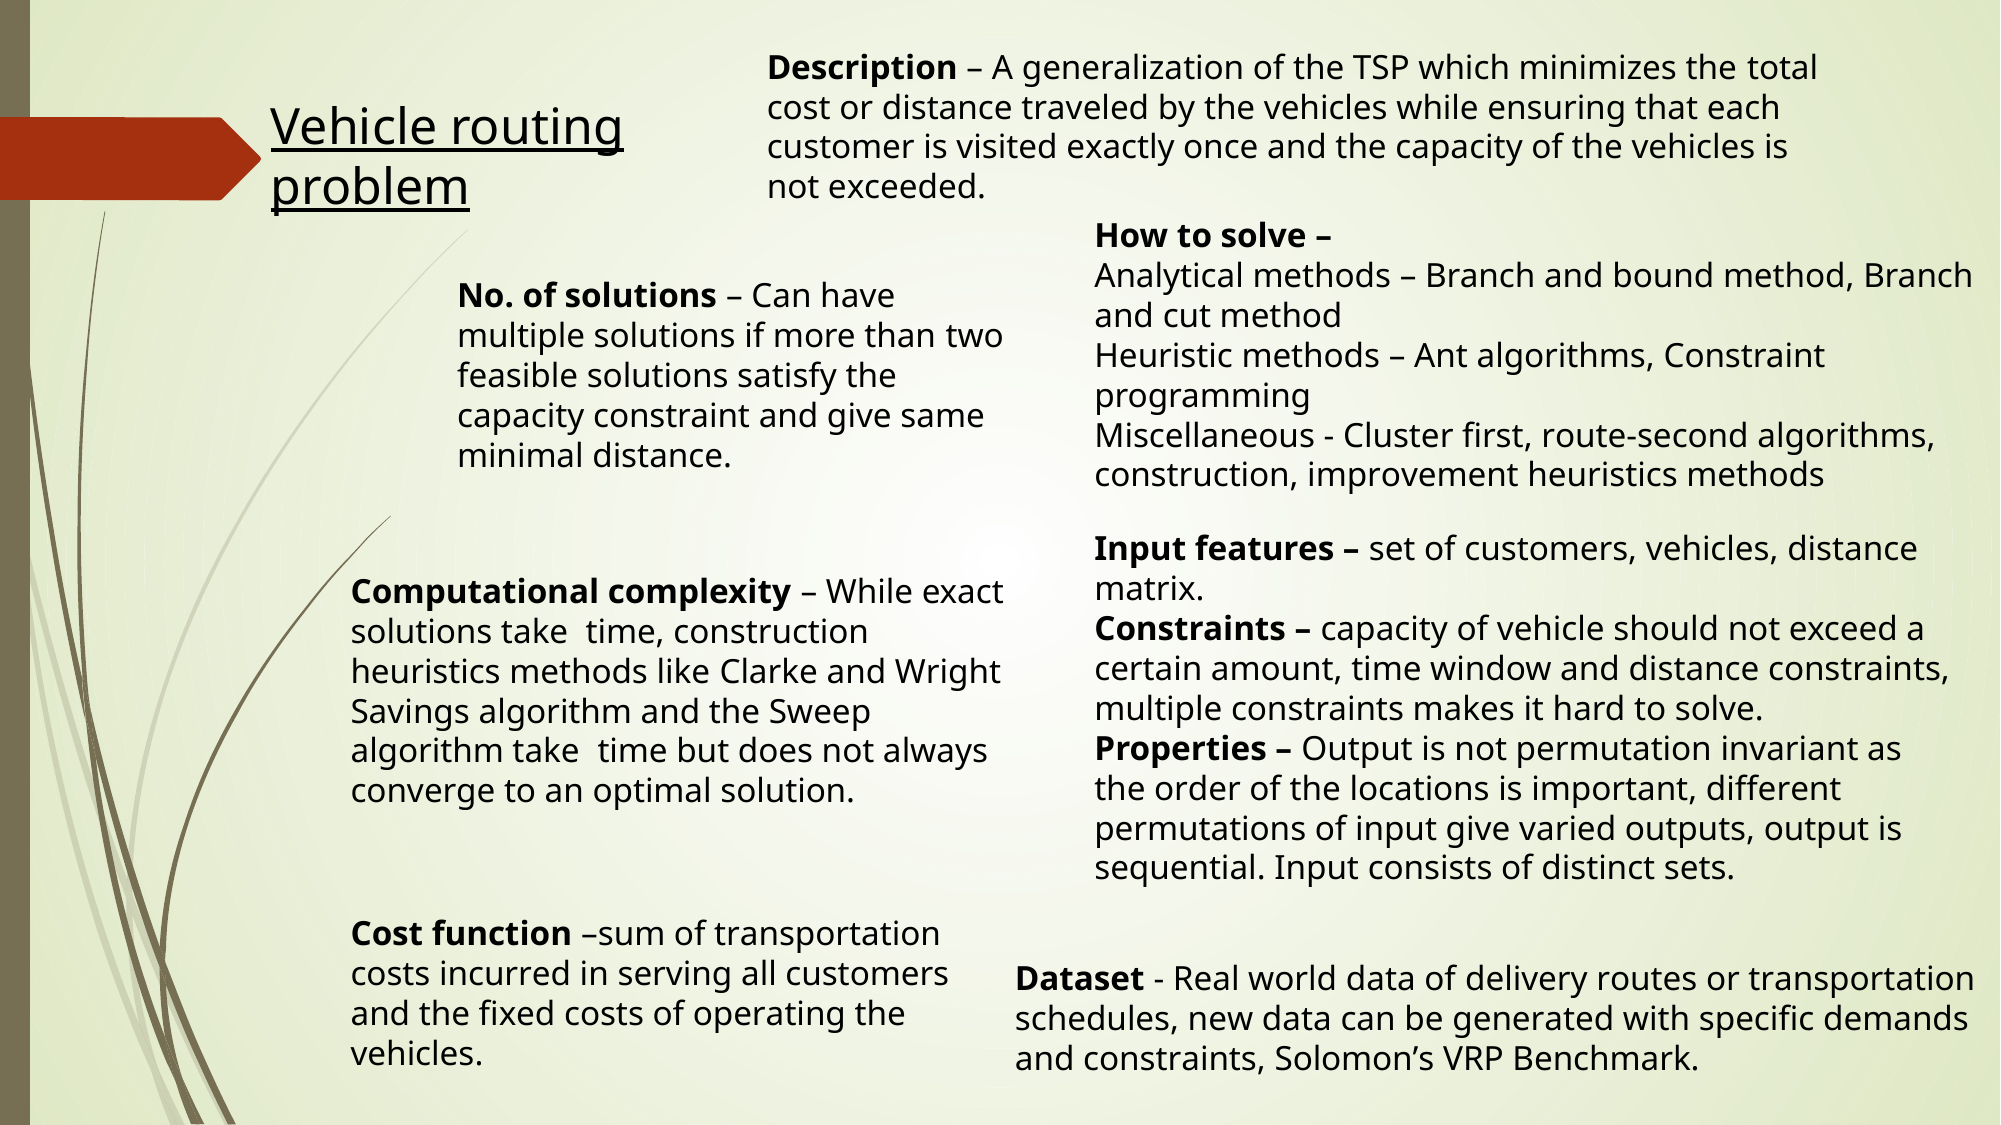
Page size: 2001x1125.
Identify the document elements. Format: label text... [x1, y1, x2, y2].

text_box Dataset - Real world data of delivery routes or transportation schedules, new data can be generated with specific demands and constraints, Solomon’s VRP Benchmark. [999, 949, 2000, 1125]
text_box Description – A generalization of the TSP which minimizes the total cost or distance traveled by the vehicles while ensuring that each customer is visited exactly once and the capacity of the vehicles is not exceeded. [751, 38, 1845, 216]
text_box Cost function –sum of transportation costs incurred in serving all customers and the fixed costs of operating the vehicles. [335, 904, 975, 1082]
text_box How to solve – Analytical methods – Branch and bound method, Branch and cut method Heuristic methods – Ant algorithms, Constraint programming Miscellaneous - Cluster first, route-second algorithms, construction, improvement heuristics methods [1079, 206, 2000, 545]
text_box No. of solutions – Can have multiple solutions if more than two feasible solutions satisfy the capacity constraint and give same minimal distance. [442, 267, 1032, 485]
text_box Input features – set of customers, vehicles, distance matrix. Constraints – capacity of vehicle should not exceed a certain amount, time window and distance constraints, multiple constraints makes it hard to solve. Properties – Output is not permutation invariant as the order of the locations is important, different permutations of input give varied outputs, output is sequential. Input consists of distinct sets. [1079, 519, 1977, 939]
text_box Computational complexity – While exact solutions take time, construction heuristics methods like Clarke and Wright Savings algorithm and the Sweep algorithm take time but does not always converge to an optimal solution. [335, 562, 1037, 820]
text_box Vehicle routing problem [255, 87, 1079, 224]
